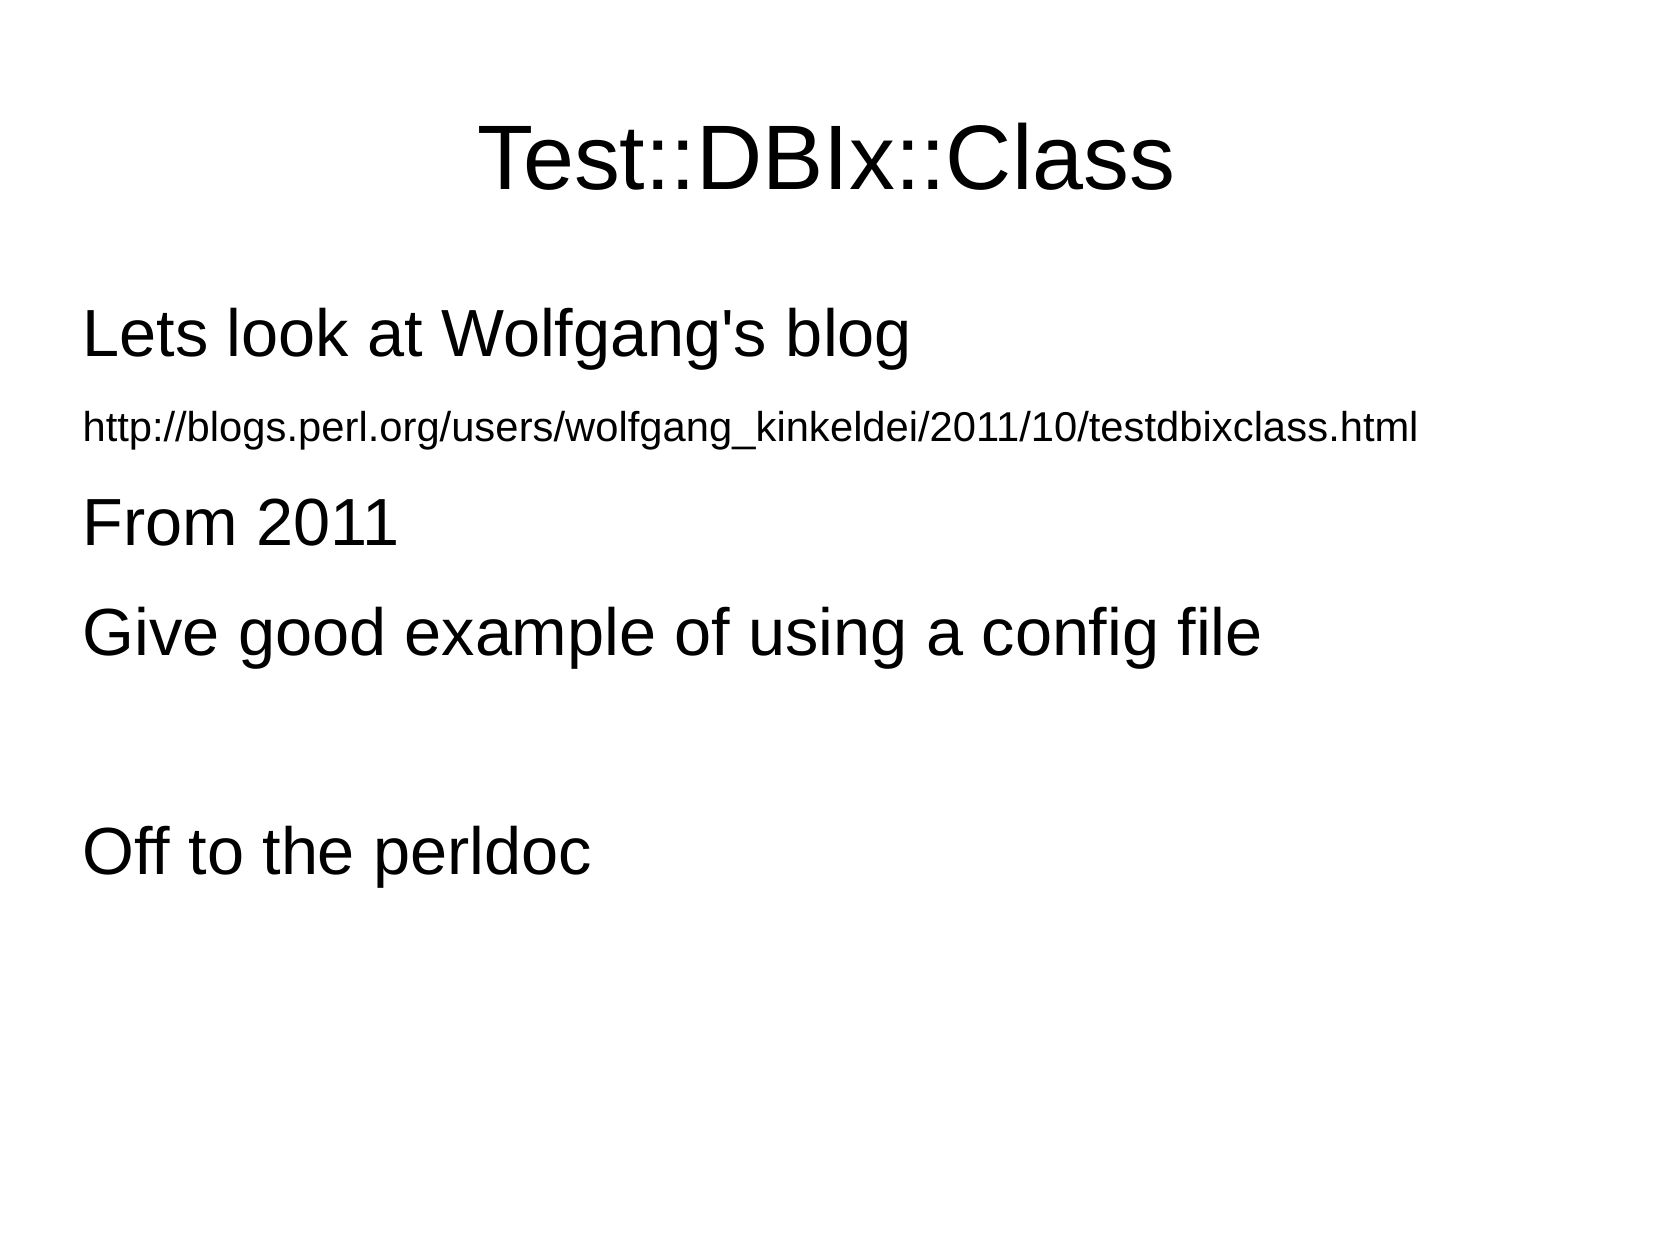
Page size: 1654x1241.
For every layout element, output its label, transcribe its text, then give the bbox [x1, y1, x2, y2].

list Lets look at Wolfgang's blog http://blogs.perl.org/users/wolfgang_kinkeldei/2011/10/testdbixclass.html From 2011 Give good example of using a config file Off to the perldoc [82, 290, 1571, 1010]
title Test::DBIx::Class [82, 49, 1571, 257]
